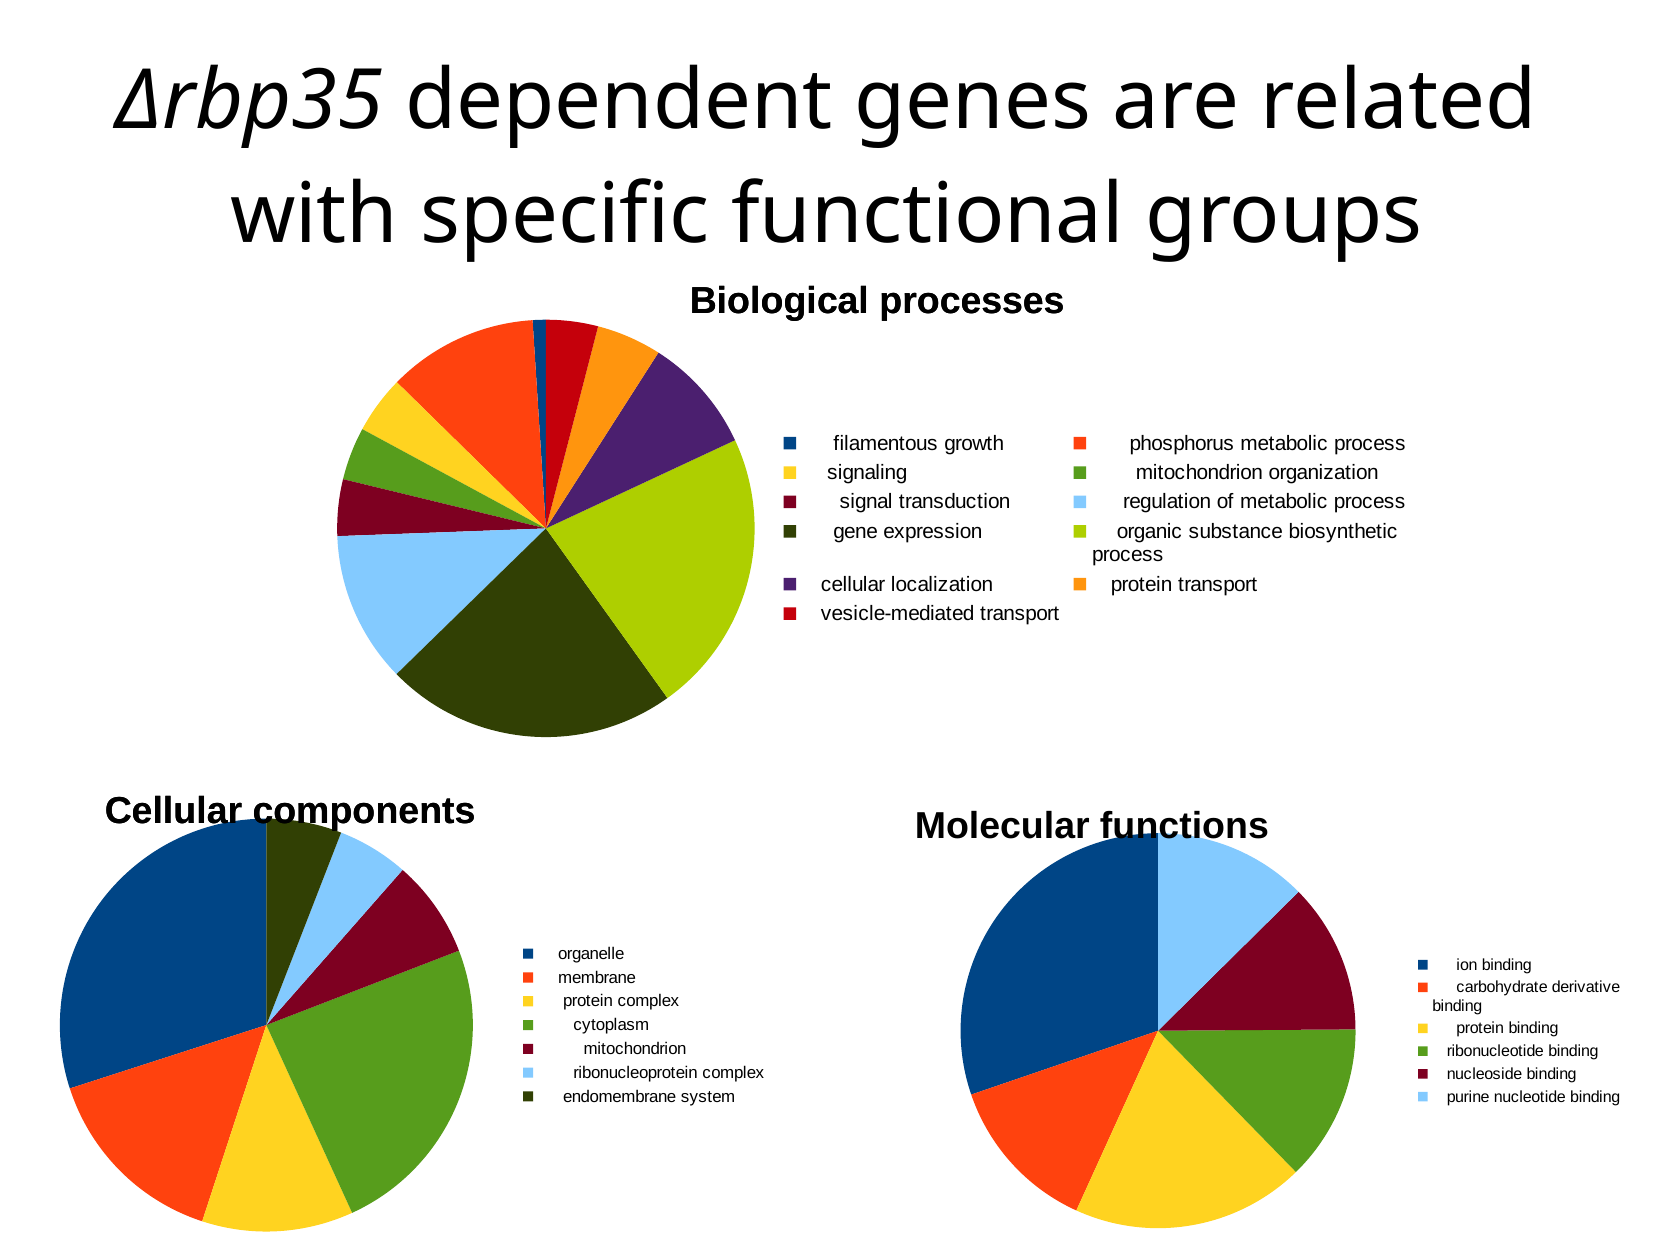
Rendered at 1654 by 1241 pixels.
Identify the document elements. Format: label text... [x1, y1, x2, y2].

text_box Biological processes [675, 271, 1080, 329]
text_box Molecular functions [900, 796, 1285, 854]
chart [15, 810, 781, 1241]
chart [903, 825, 1635, 1237]
chart [315, 261, 1426, 796]
title Δrbp35 dependent genes are related with specific functional groups [82, 49, 1571, 257]
text_box Cellular components [90, 781, 491, 839]
